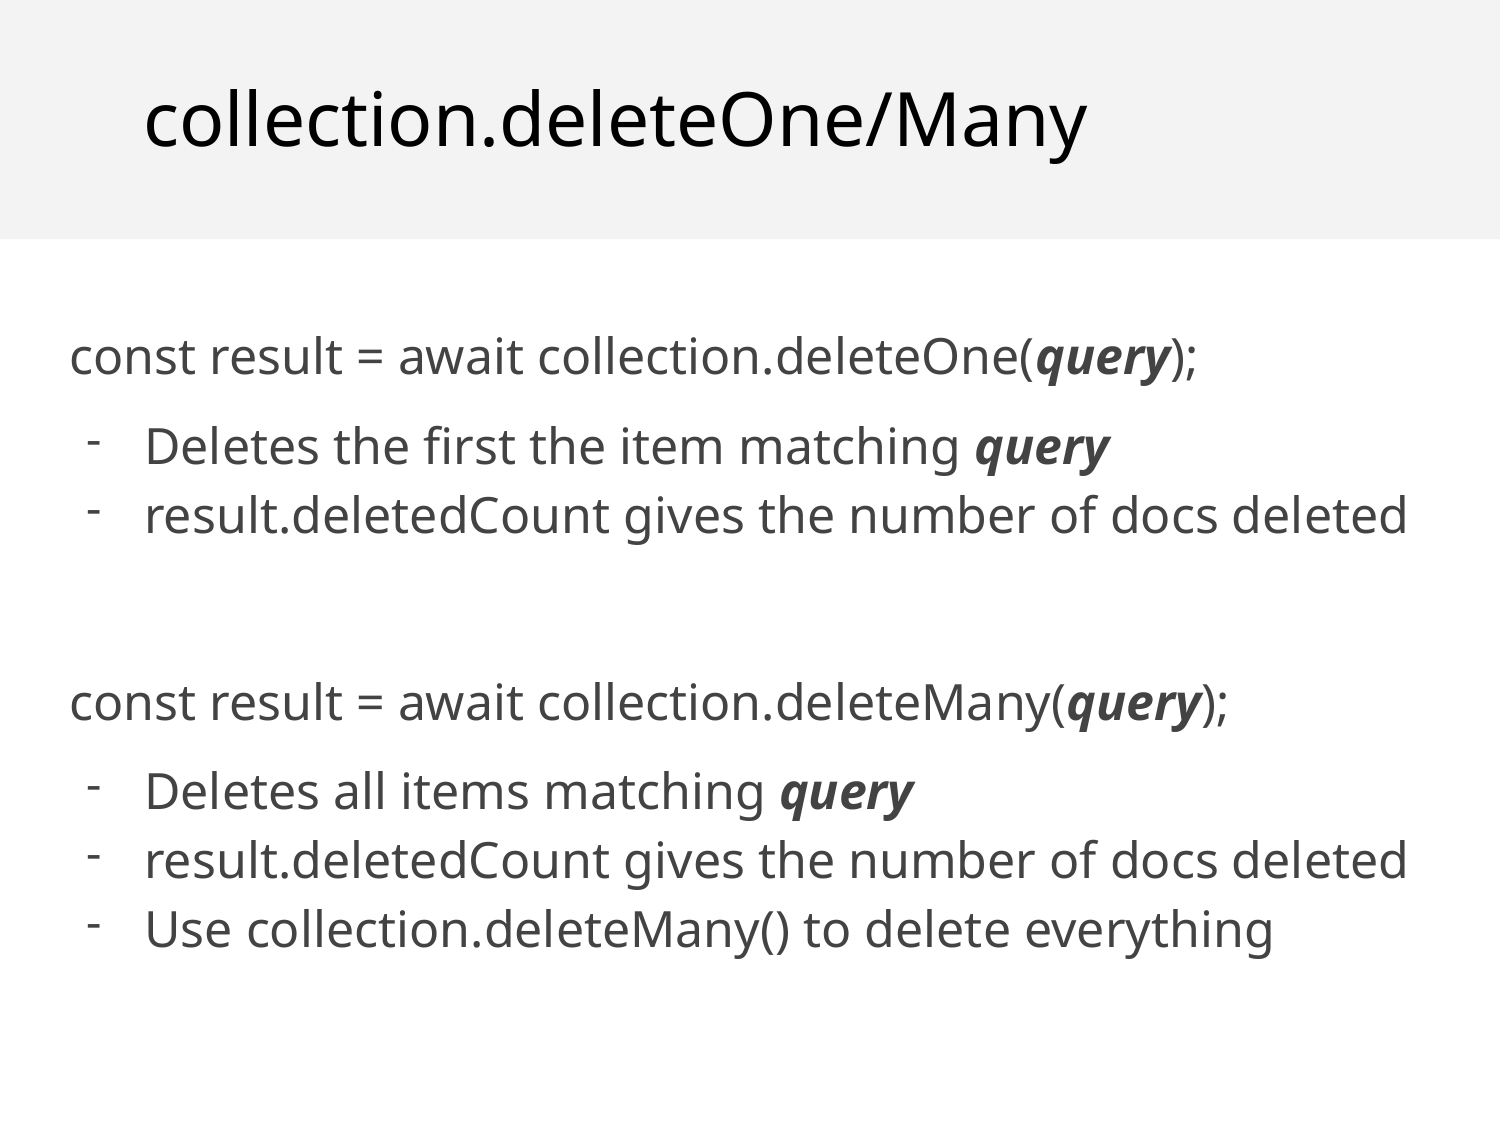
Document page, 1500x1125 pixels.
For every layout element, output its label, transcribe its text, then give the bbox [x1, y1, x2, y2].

list const result = await collection.deleteMany(query); Deletes all items matching query result.deletedCount gives the number of docs deleted Use collection.deleteMany() to delete everything [54, 646, 1474, 1029]
title collection.deleteOne/Many [128, 56, 1372, 183]
list const result = await collection.deleteOne(query); Deletes the first the item matching query result.deletedCount gives the number of docs deleted [54, 300, 1438, 512]
